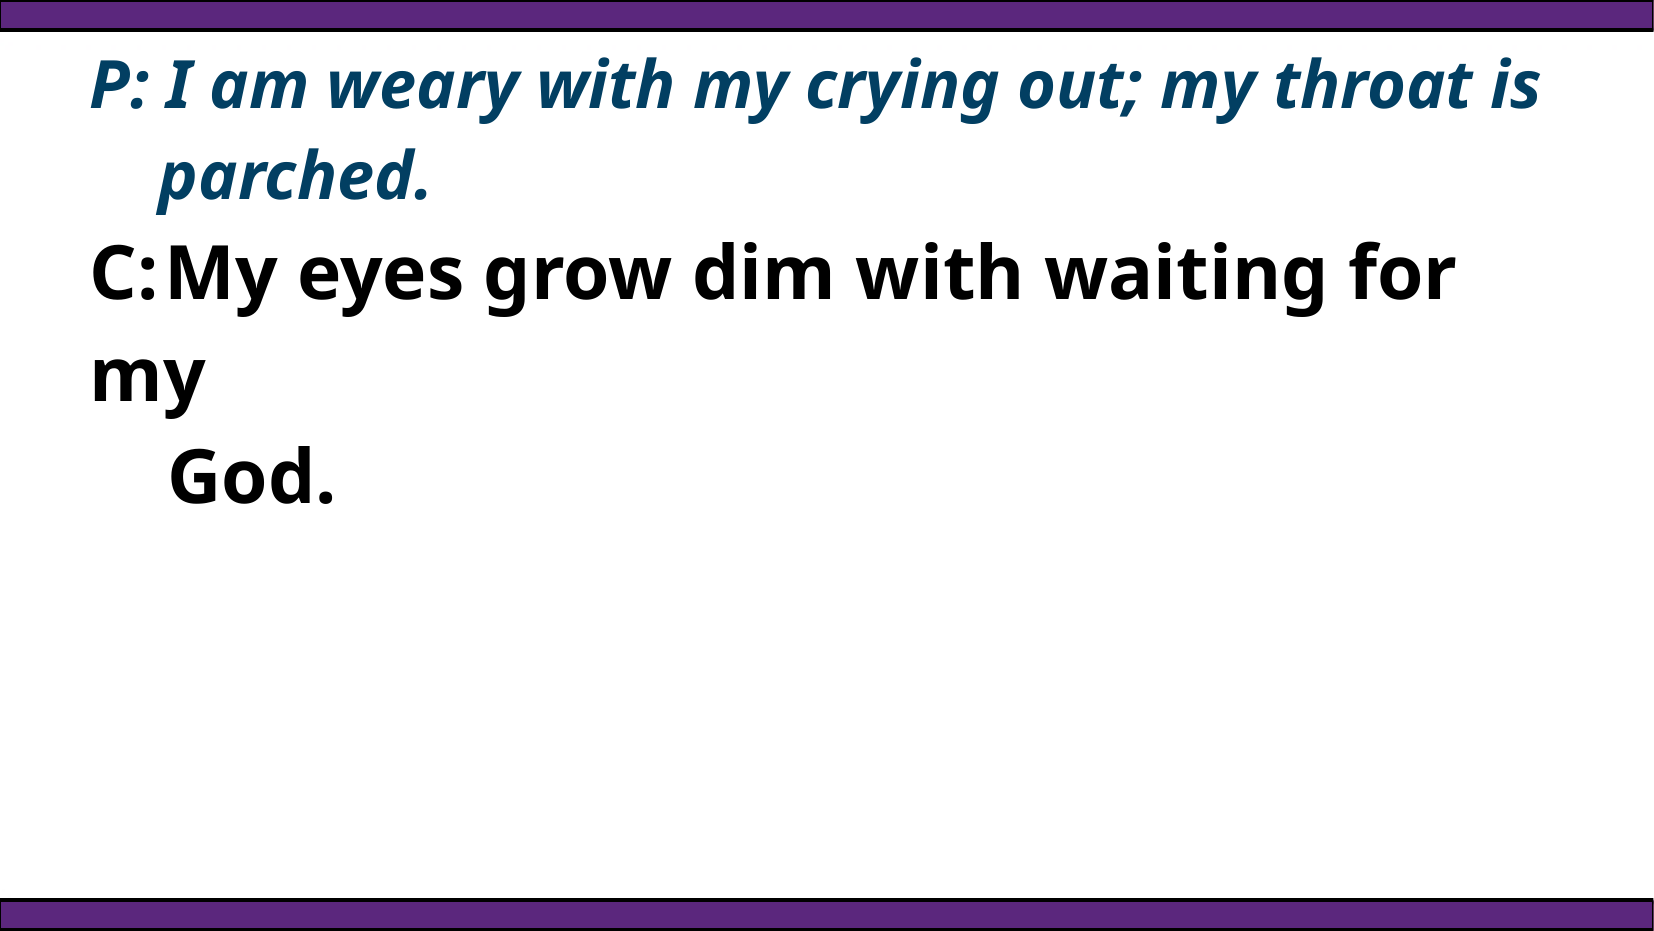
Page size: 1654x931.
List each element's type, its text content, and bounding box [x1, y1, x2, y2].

text_box [0, 0, 1654, 31]
picture [0, 31, 1654, 900]
text_box P: I am weary with my crying out; my throat is parched. C: My eyes grow dim with waiting for my God. [75, 30, 1561, 422]
text_box [0, 900, 1654, 931]
